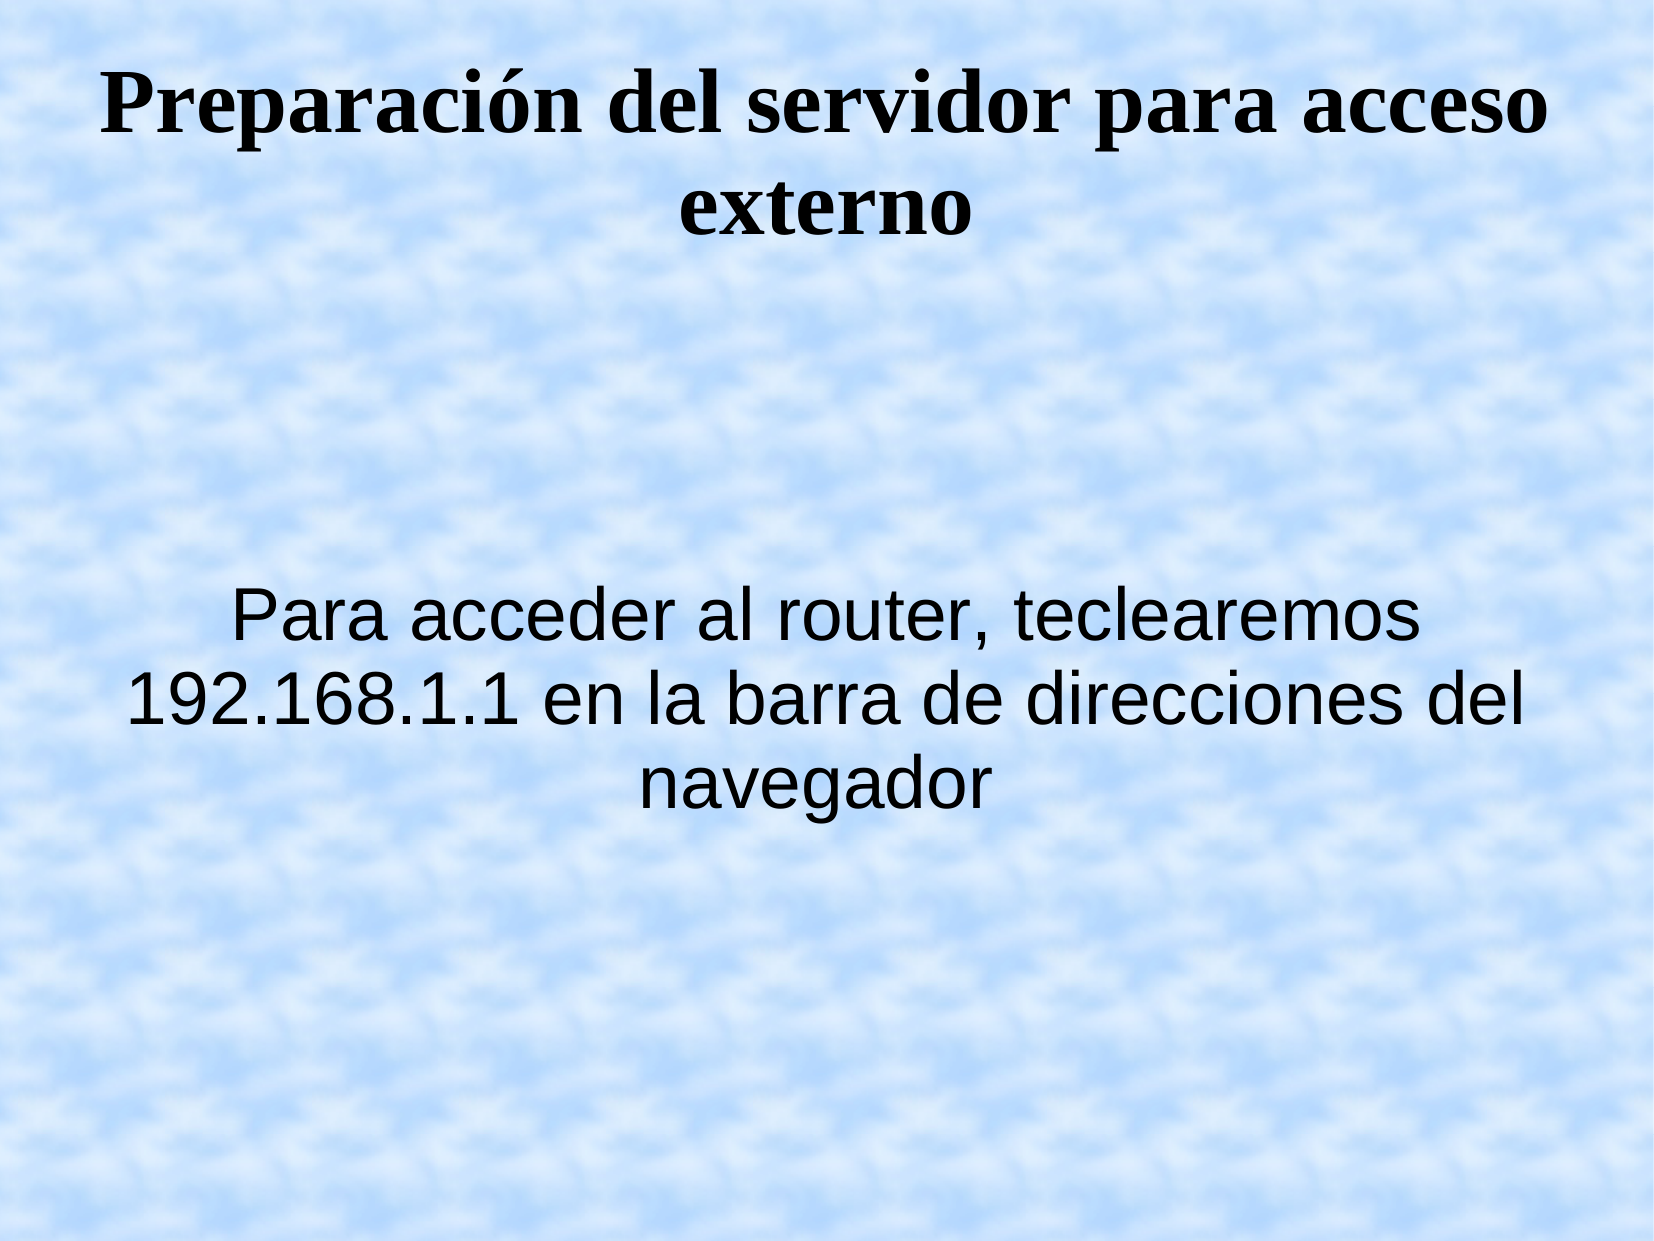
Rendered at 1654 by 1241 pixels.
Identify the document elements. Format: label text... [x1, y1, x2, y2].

subtitle Para acceder al router, teclearemos 192.168.1.1 en la barra de direcciones del navegador [82, 297, 1571, 1102]
title Preparación del servidor para acceso externo [82, 33, 1571, 273]
picture [0, 0, 1654, 1241]
